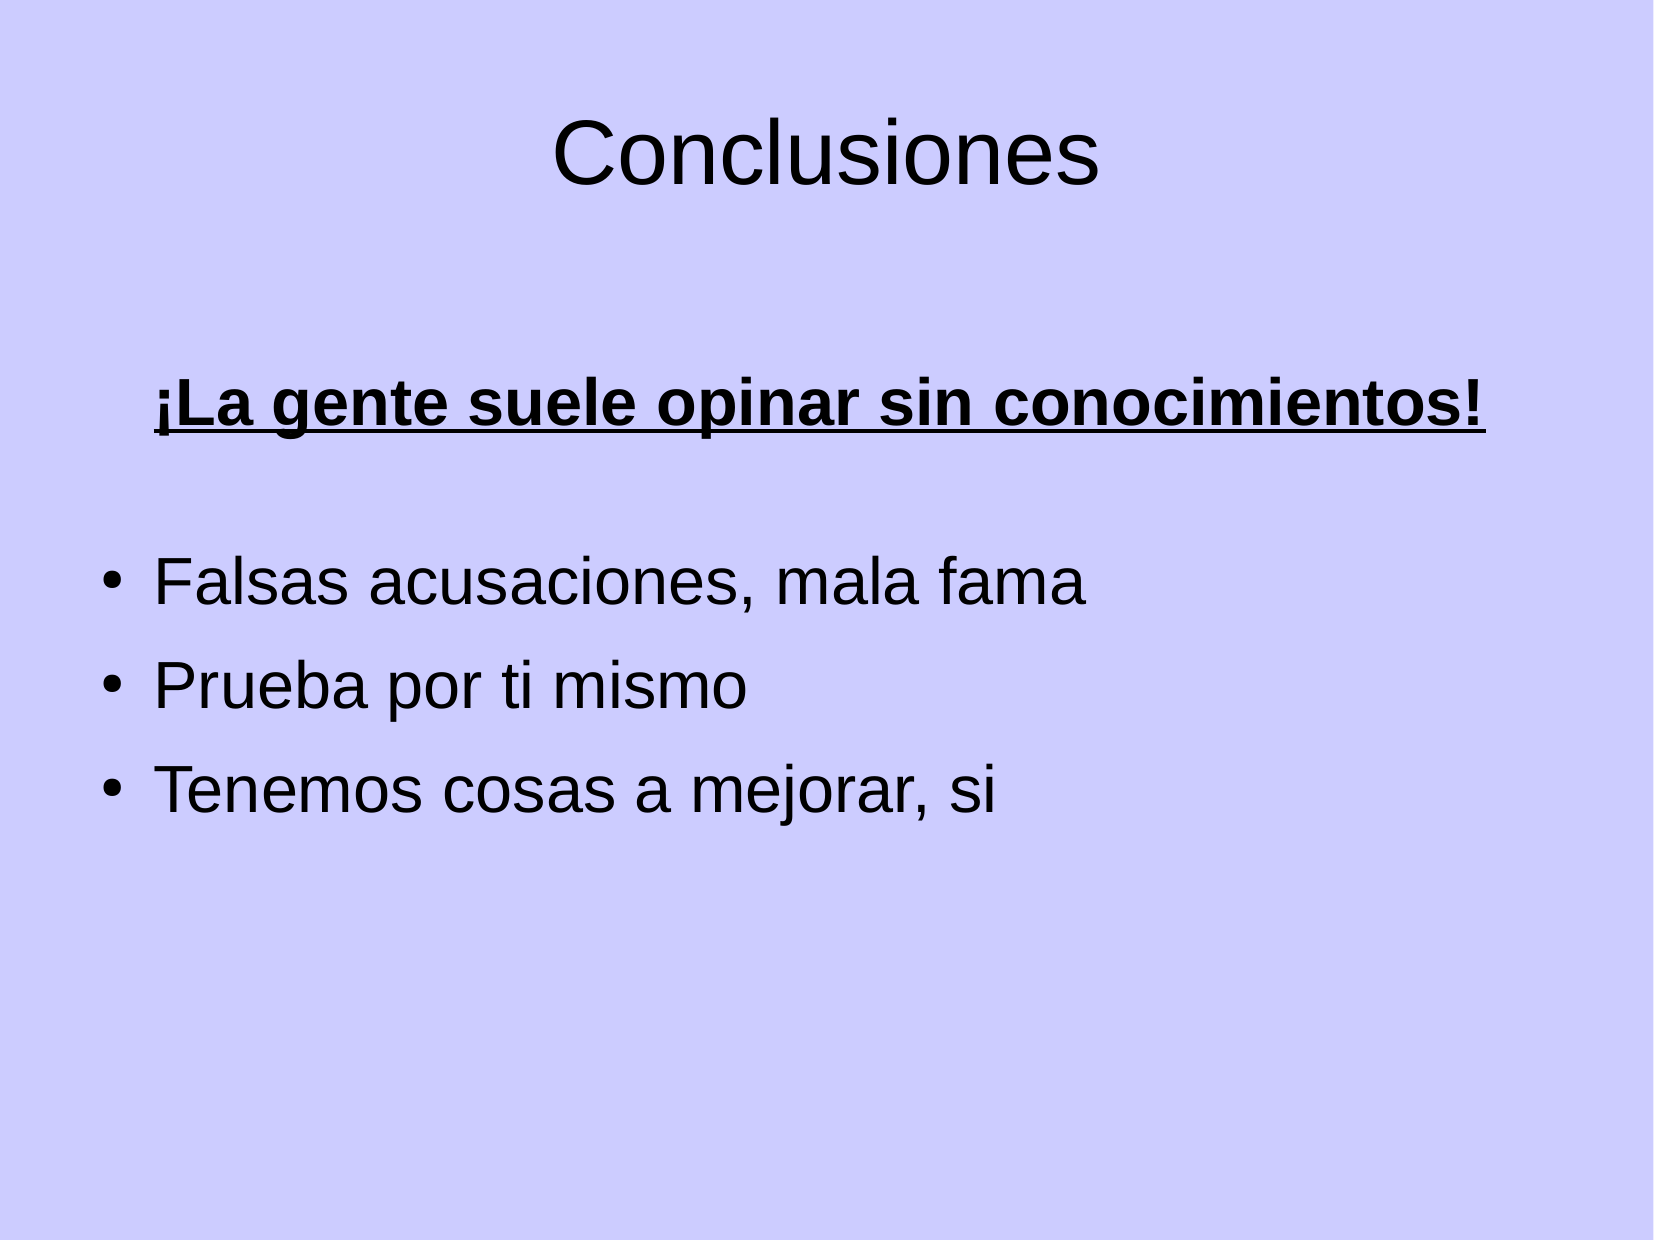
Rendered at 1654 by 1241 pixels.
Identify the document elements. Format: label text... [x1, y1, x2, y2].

title Conclusiones [82, 49, 1571, 257]
list ¡La gente suele opinar sin conocimientos! Falsas acusaciones, mala fama Prueba por ti mismo Tenemos cosas a mejorar, si [82, 290, 1571, 1010]
